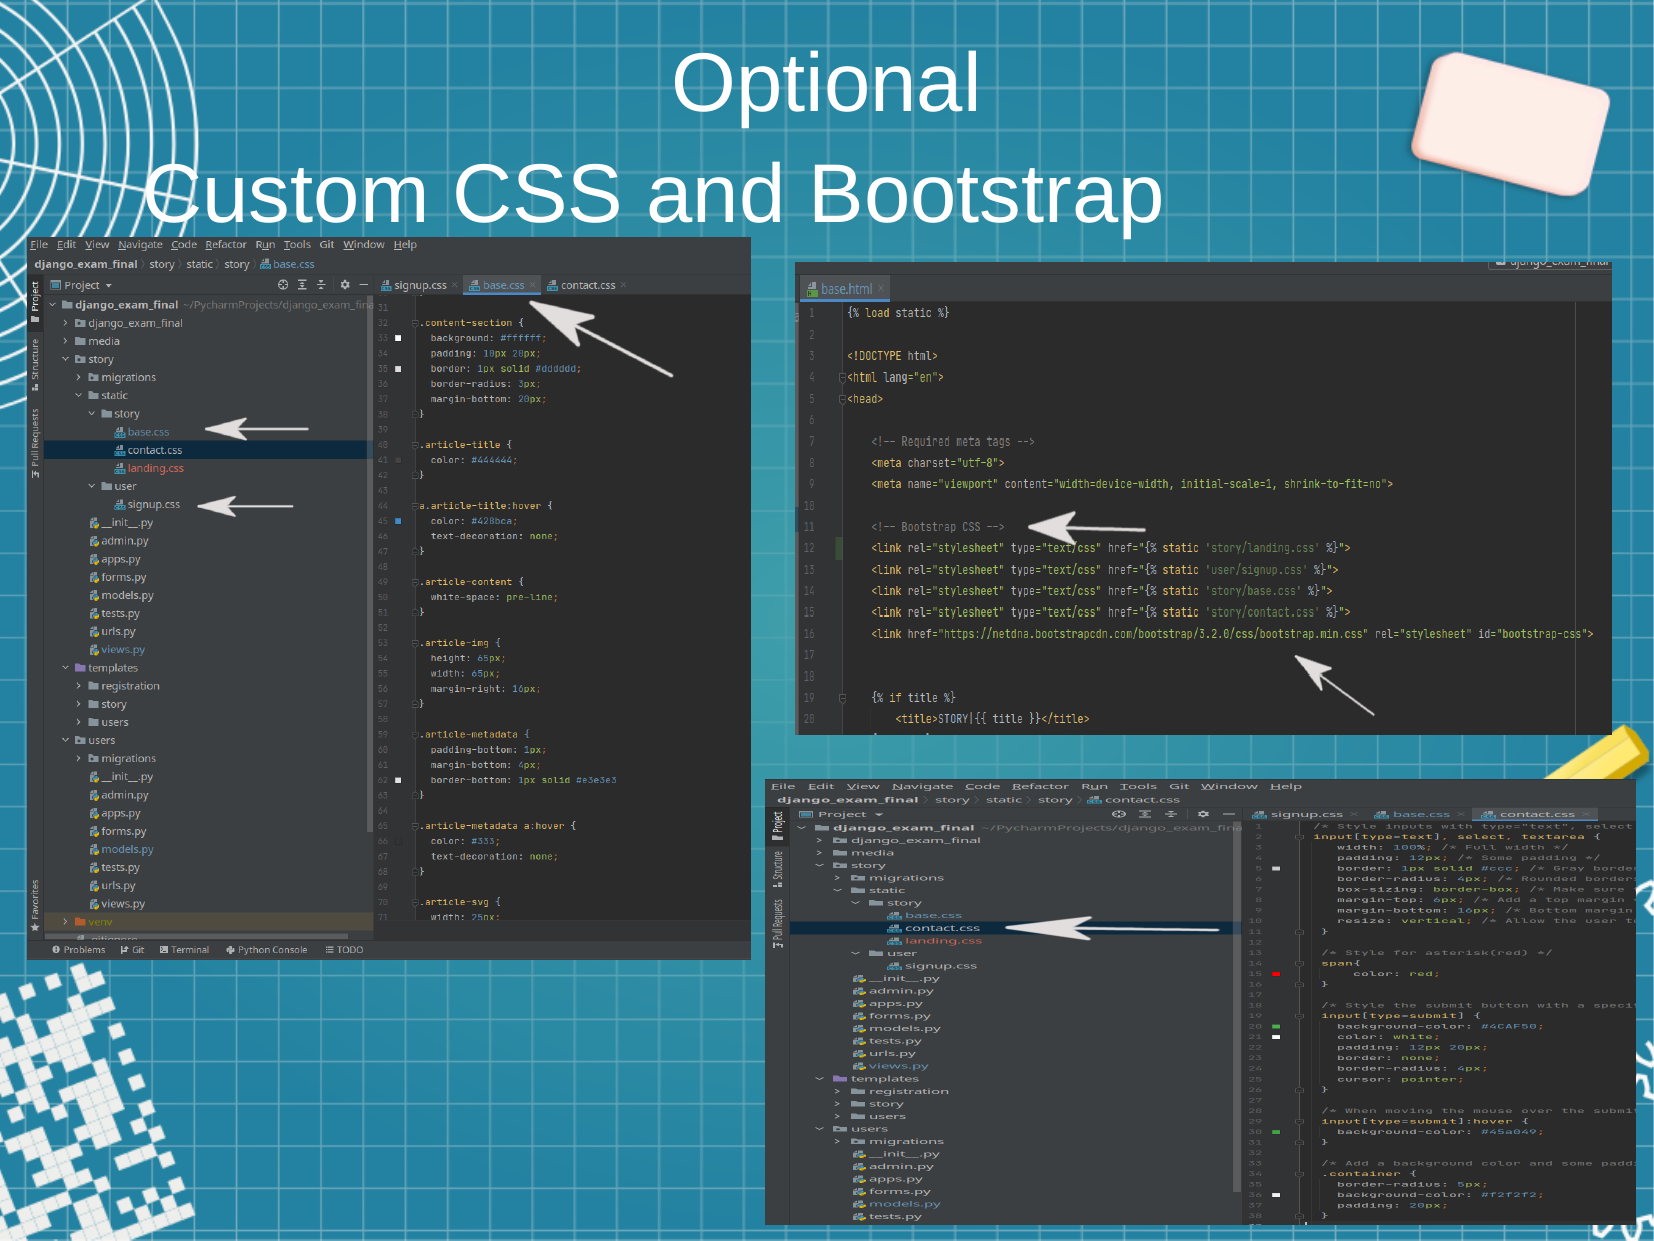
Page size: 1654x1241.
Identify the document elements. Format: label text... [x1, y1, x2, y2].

list Custom CSS and Bootstrap [71, 147, 1561, 286]
picture [0, 0, 1654, 1241]
title Optional [82, 15, 1571, 151]
